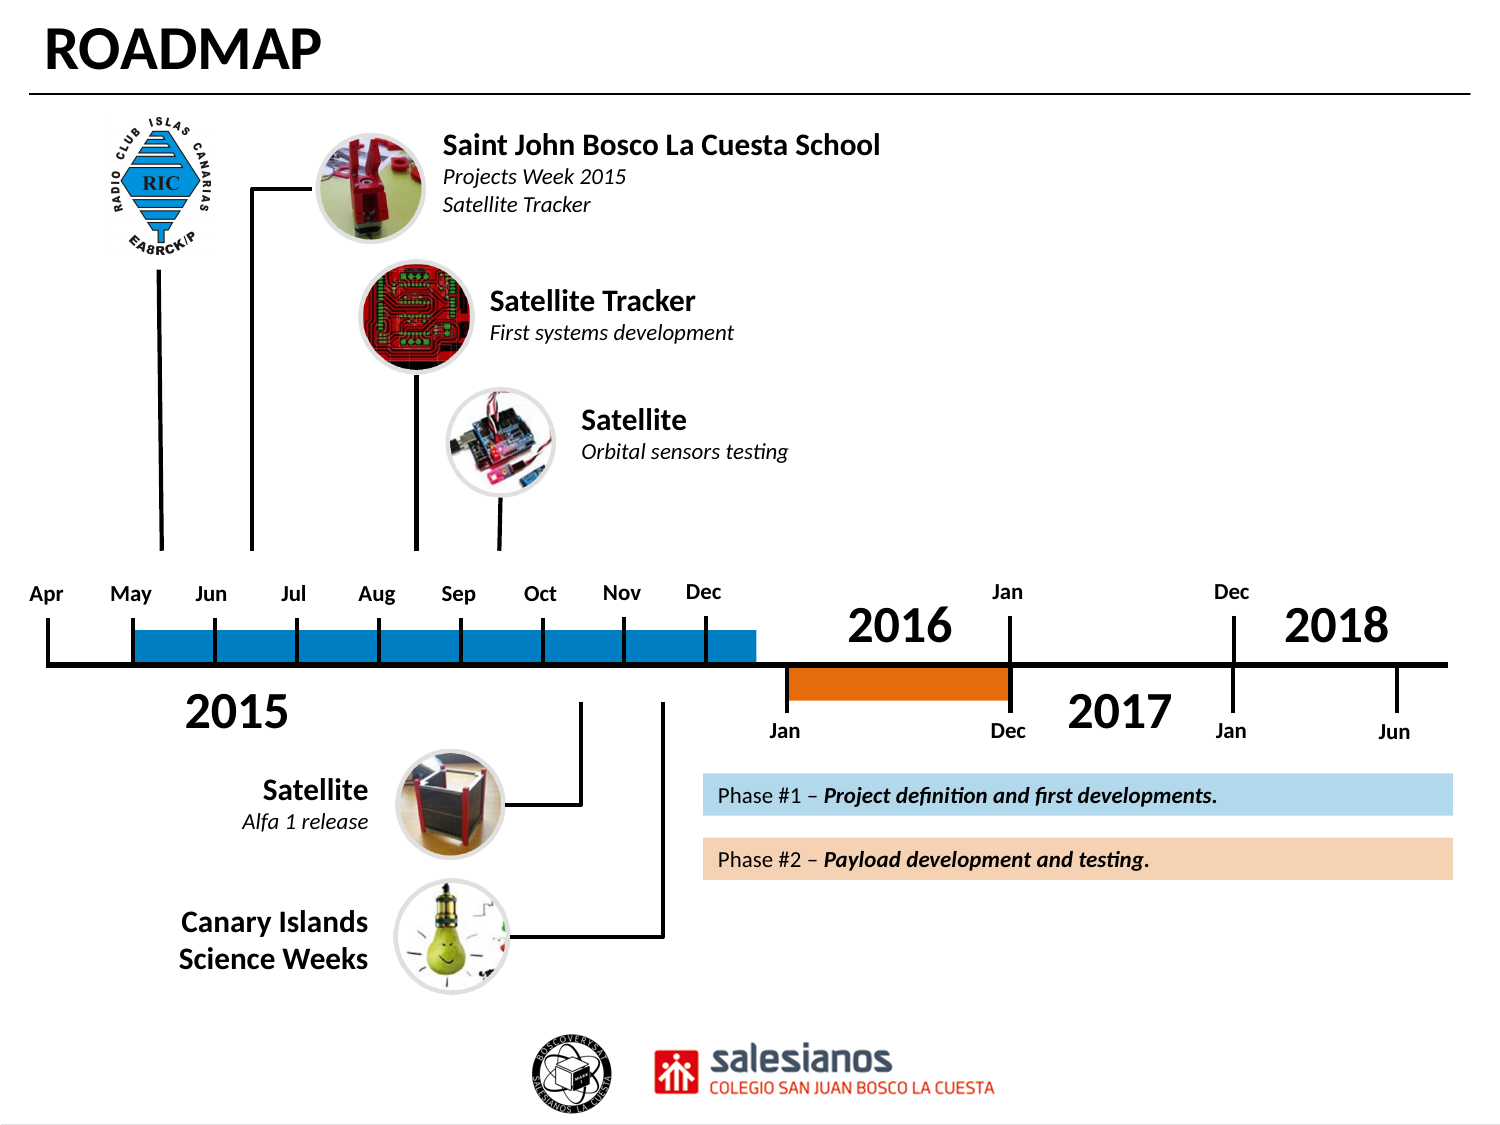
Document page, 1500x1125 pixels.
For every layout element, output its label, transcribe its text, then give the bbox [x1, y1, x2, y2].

text_box May [88, 571, 170, 614]
text_box 2015 [149, 668, 325, 747]
text_box Jun [1341, 708, 1448, 752]
text_box Dec [955, 708, 1062, 752]
text_box Aug [330, 571, 417, 614]
text_box Phase #1 – Project definition and first developments. [703, 773, 1453, 816]
text_box Dec [650, 569, 757, 612]
text_box Sep [417, 571, 499, 614]
text_box [626, 630, 704, 662]
text_box Phase #2 – Payload development and testing. [703, 837, 1453, 880]
text_box Satellite Tracker First systems development [475, 273, 956, 353]
text_box Jan [954, 569, 1061, 612]
text_box [299, 630, 377, 662]
text_box [708, 630, 757, 662]
text_box Oct [499, 571, 582, 614]
text_box 2016 [811, 583, 988, 661]
text_box [545, 630, 622, 662]
text_box [789, 668, 1008, 701]
text_box ROADMAP [29, 0, 1472, 90]
text_box [381, 630, 459, 662]
text_box [217, 630, 295, 662]
text_box 2017 [1032, 669, 1208, 747]
text_box Nov [568, 570, 676, 613]
text_box 2018 [1248, 583, 1425, 661]
text_box Apr [5, 571, 88, 614]
picture [0, 0, 1500, 1125]
text_box Jul [253, 571, 330, 614]
text_box Canary Islands Science Weeks [53, 893, 384, 984]
text_box Jun [170, 571, 253, 614]
text_box Jan [1177, 708, 1285, 751]
text_box Satellite Orbital sensors testing [566, 392, 897, 472]
text_box [135, 630, 213, 662]
text_box Dec [1178, 568, 1286, 612]
text_box [463, 630, 541, 662]
text_box Saint John Bosco La Cuesta School Projects Week 2015 Satellite Tracker [428, 117, 909, 225]
text_box Jan [731, 708, 839, 752]
text_box Satellite Alfa 1 release [53, 761, 384, 842]
